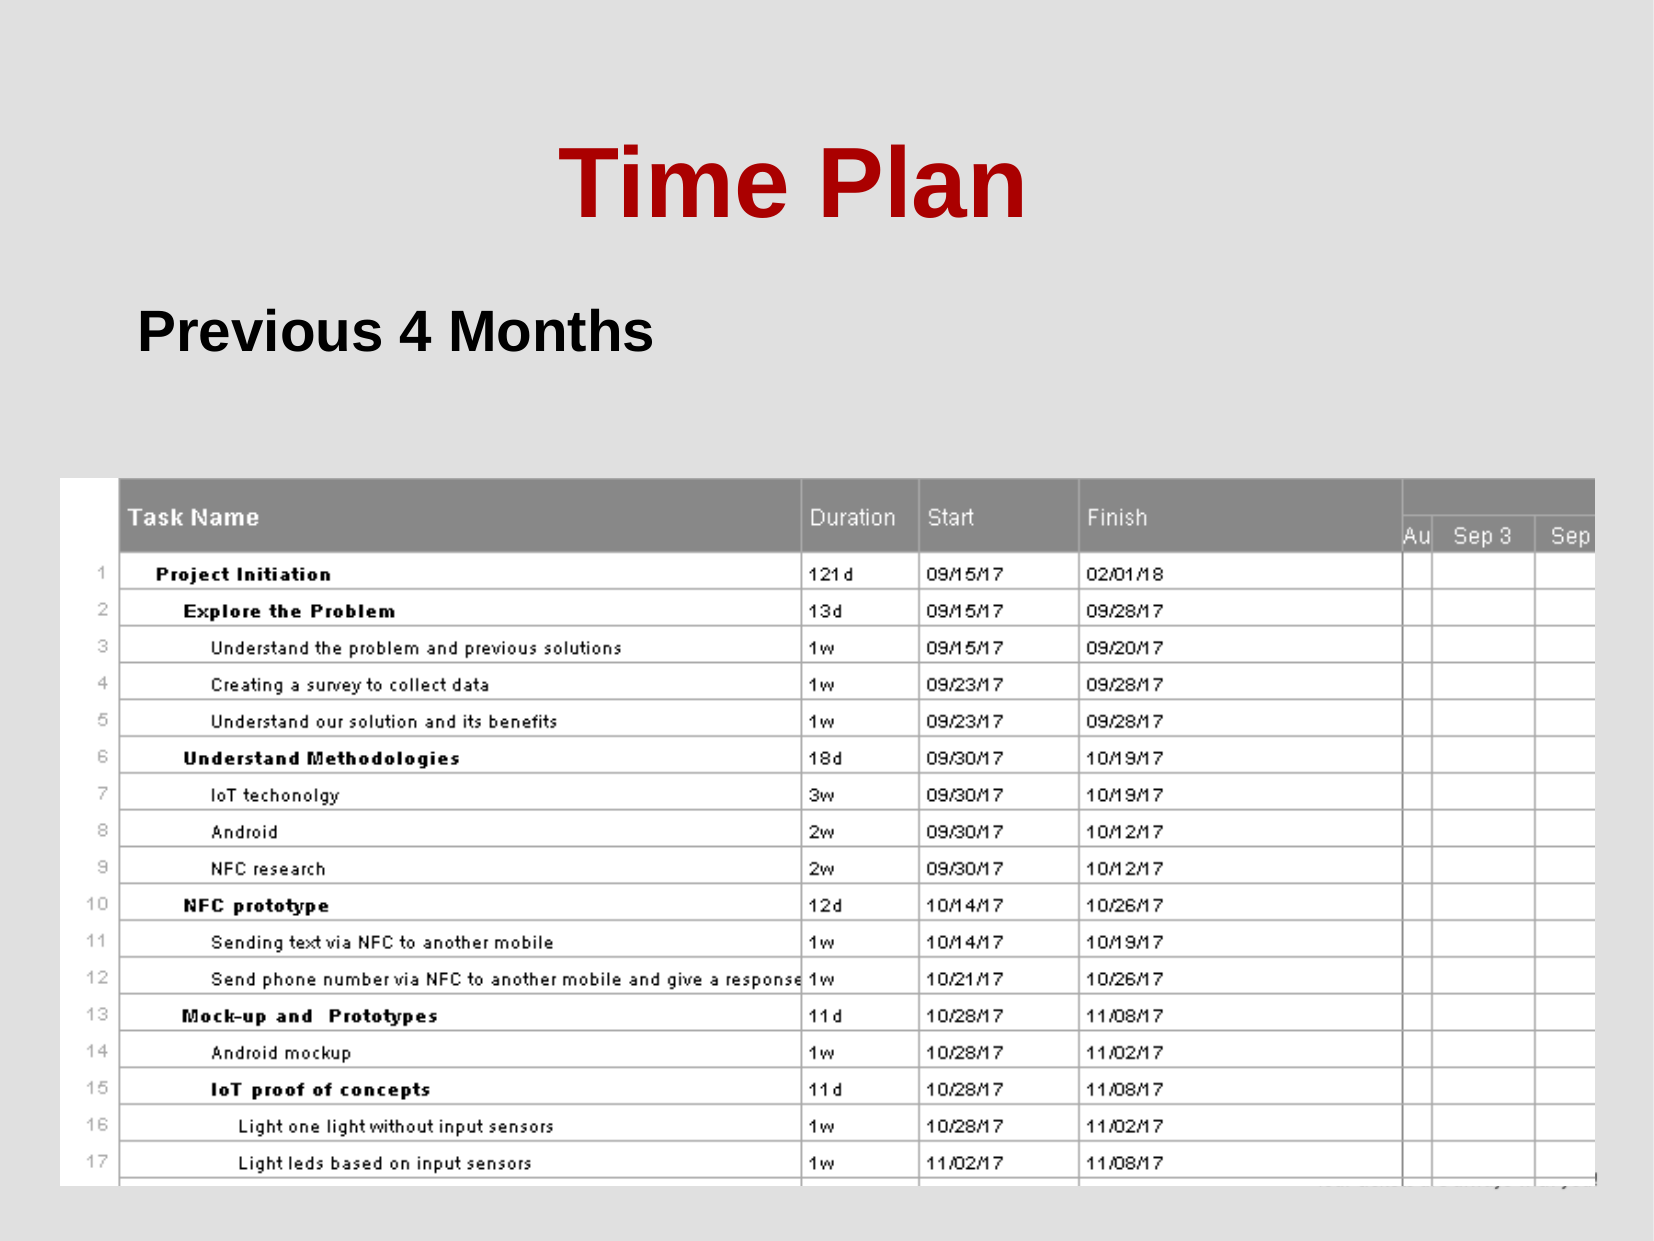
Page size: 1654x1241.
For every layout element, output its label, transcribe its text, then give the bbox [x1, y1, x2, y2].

text_box Time Plan [140, 120, 1514, 247]
text_box Previous 4 Months [122, 290, 903, 371]
picture [0, 0, 1654, 1241]
